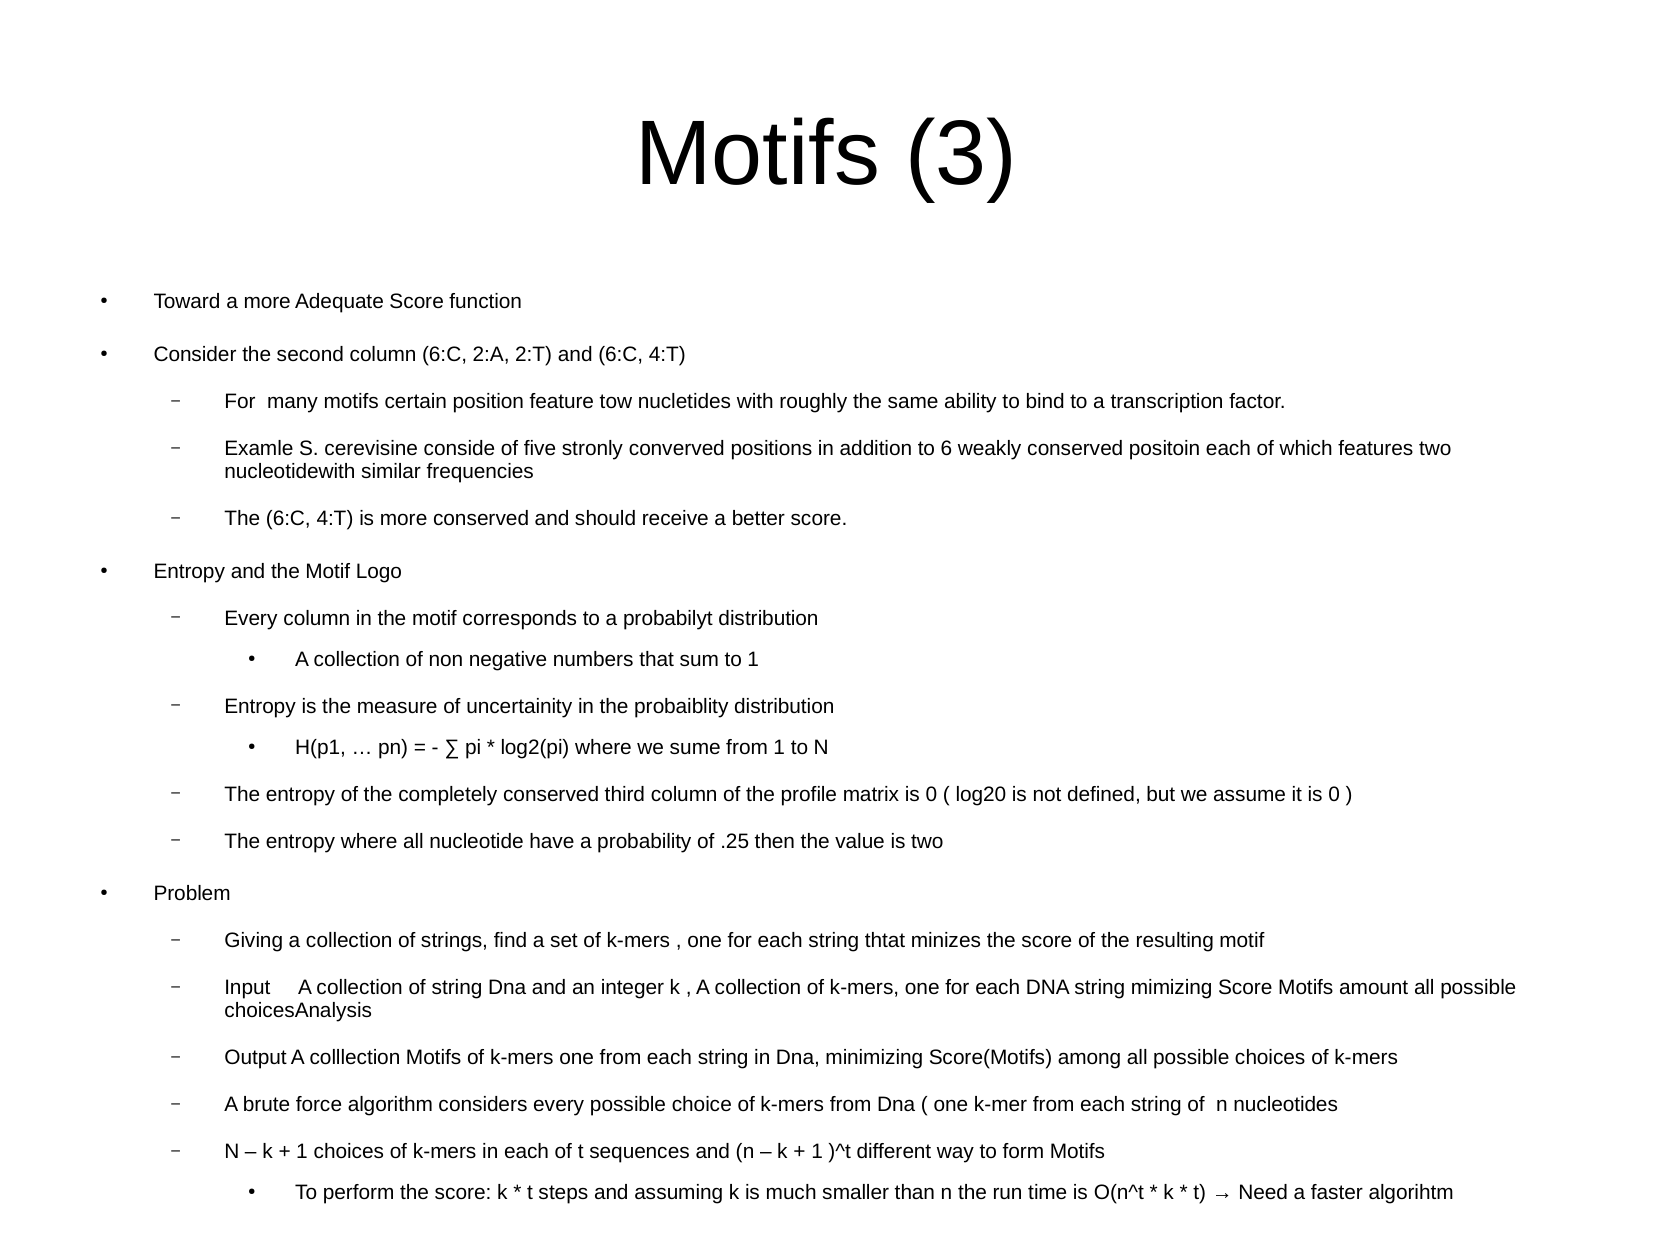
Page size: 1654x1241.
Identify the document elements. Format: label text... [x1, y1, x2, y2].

title Motifs (3) [82, 49, 1571, 257]
list Toward a more Adequate Score function Consider the second column (6:C, 2:A, 2:T) and (6:C, 4:T) For many motifs certain position feature tow nucletides with roughly the same ability to bind to a transcription factor. Examle S. cerevisine conside of five stronly converved positions in addition to 6 weakly conserved positoin each of which features two nucleotidewith similar frequencies The (6:C, 4:T) is more conserved and should receive a better score. Entropy and the Motif Logo Every column in the motif corresponds to a probabilyt distribution A collection of non negative numbers that sum to 1 Entropy is the measure of uncertainity in the probaiblity distribution H(p1, … pn) = - ∑ pi * log2(pi) where we sume from 1 to N The entropy of the completely conserved third column of the profile matrix is 0 ( log20 is not defined, but we assume it is 0 ) The entropy where all nucleotide have a probability of .25 then the value is two Problem Giving a collection of strings, find a set of k-mers , one for each string thtat minizes the score of the resulting motif Input A collection of string Dna and an integer k , A collection of k-mers, one for each DNA string mimizing Score Motifs amount all possible choicesAnalysis Output A colllection Motifs of k-mers one from each string in Dna, minimizing Score(Motifs) among all possible choices of k-mers A brute force algorithm considers every possible choice of k-mers from Dna ( one k-mer from each string of n nucleotides N – k + 1 choices of k-mers in each of t sequences and (n – k + 1 )^t different way to form Motifs To perform the score: k * t steps and assuming k is much smaller than n the run time is O(n^t * k * t) → Need a faster algorihtm [82, 290, 1583, 1217]
